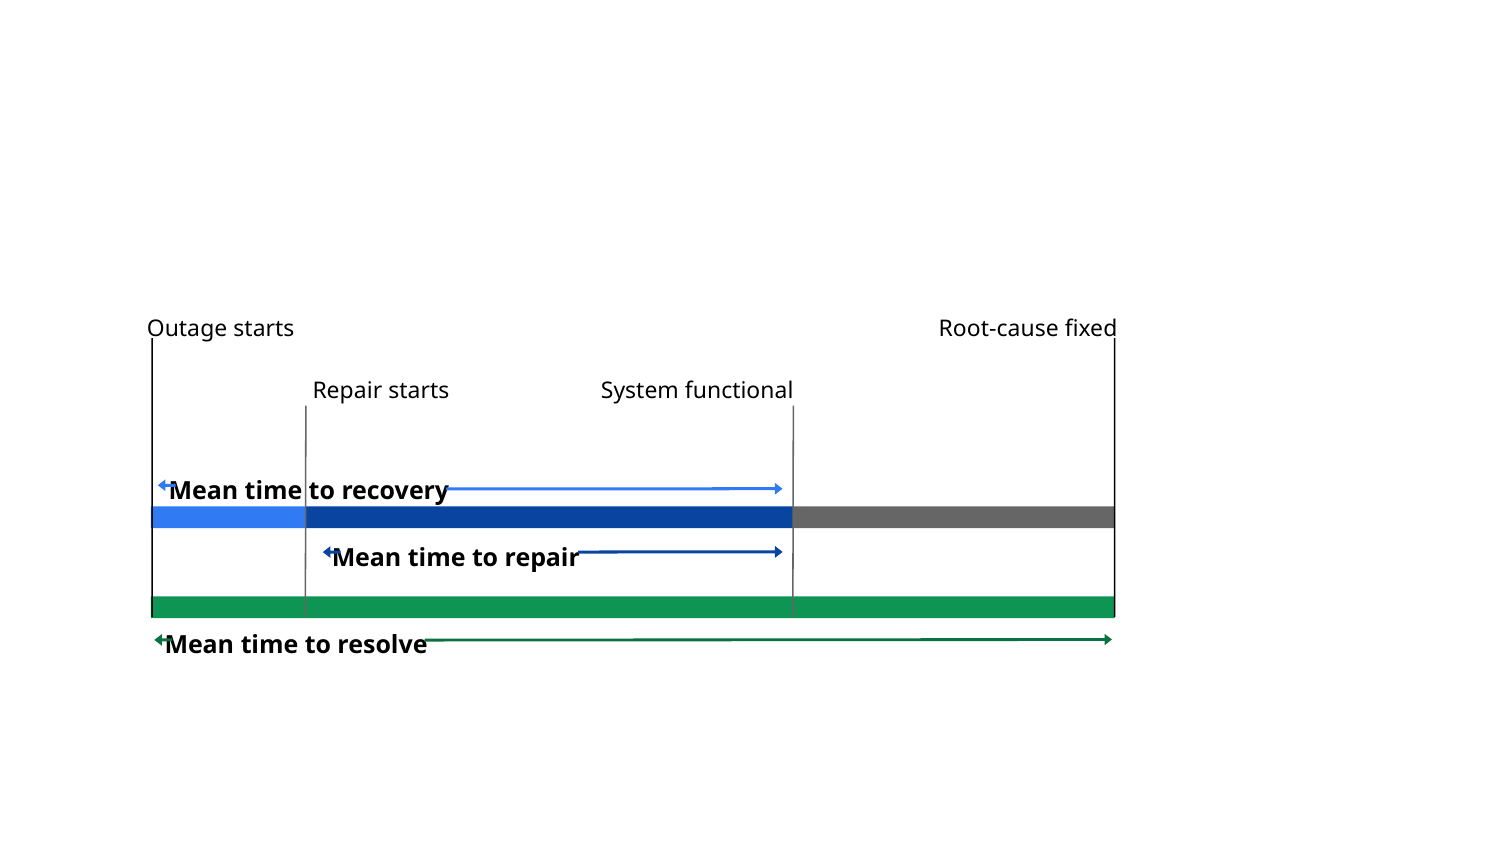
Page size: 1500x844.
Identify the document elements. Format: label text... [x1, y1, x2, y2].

text_box [157, 479, 176, 492]
text_box Mean time to recovery [153, 454, 304, 506]
text_box [322, 546, 341, 558]
text_box Repair starts [297, 357, 498, 418]
text_box [307, 506, 792, 529]
text_box [794, 506, 1113, 529]
text_box [154, 634, 173, 646]
text_box [150, 596, 1115, 619]
text_box [445, 482, 783, 495]
text_box Mean time to recovery [307, 454, 465, 506]
text_box [153, 506, 304, 529]
text_box [424, 633, 1112, 646]
text_box System functional [498, 357, 809, 418]
text_box Root-cause fixed [821, 294, 1133, 356]
text_box Outage starts [131, 294, 443, 356]
text_box [578, 546, 783, 558]
text_box Mean time to resolve [140, 608, 452, 670]
text_box Mean time to repair [307, 521, 612, 583]
